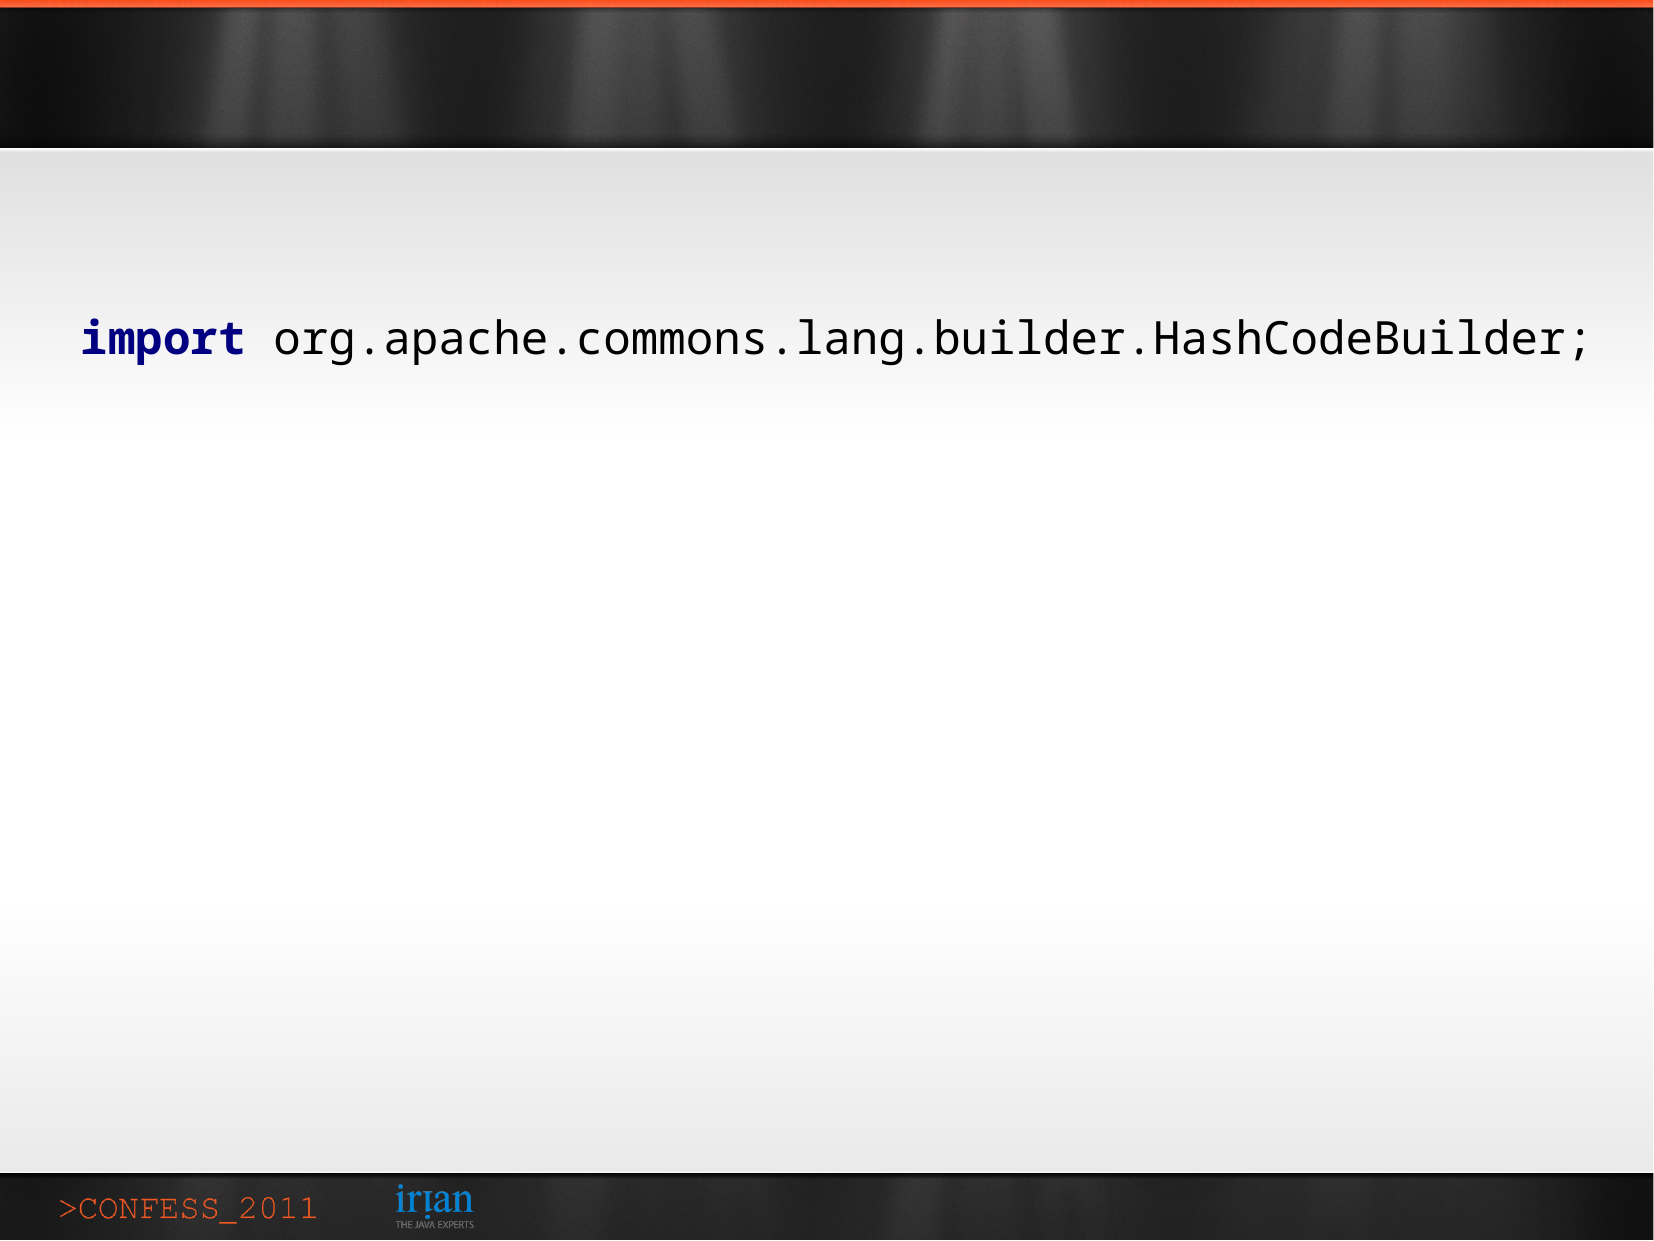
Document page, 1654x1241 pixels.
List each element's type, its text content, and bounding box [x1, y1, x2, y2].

picture [0, 0, 1654, 1240]
subtitle import org.apache.commons.lang.builder.HashCodeBuilder; [80, 305, 1654, 1125]
